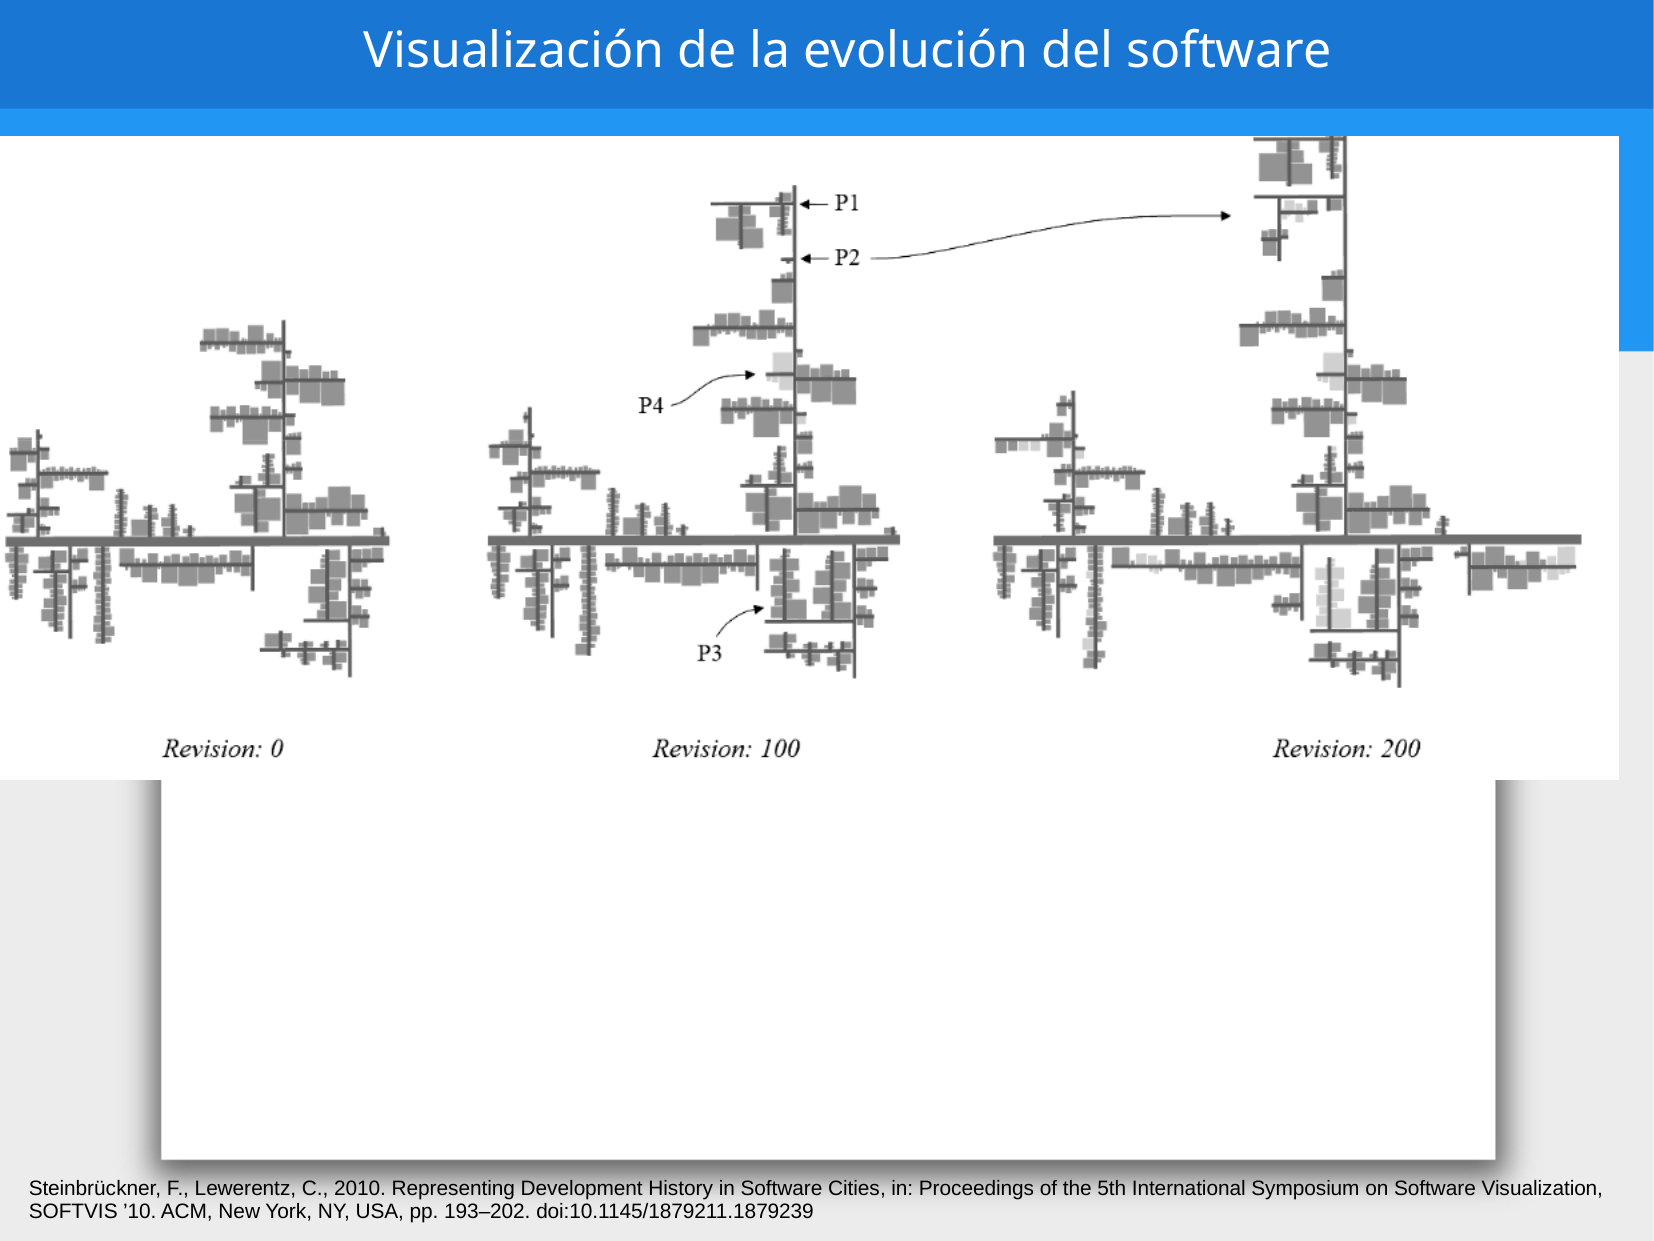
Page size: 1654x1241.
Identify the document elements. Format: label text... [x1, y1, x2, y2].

picture [0, 0, 1654, 1241]
title Visualización de la evolución del software [94, 13, 1583, 83]
text_box Steinbrückner, F., Lewerentz, C., 2010. Representing Development History in Software Cities, in: Proceedings of the 5th International Symposium on Software Visualization, SOFTVIS ’10. ACM, New York, NY, USA, pp. 193–202. doi:10.1145/1879211.1879239 [13, 1169, 1619, 1231]
